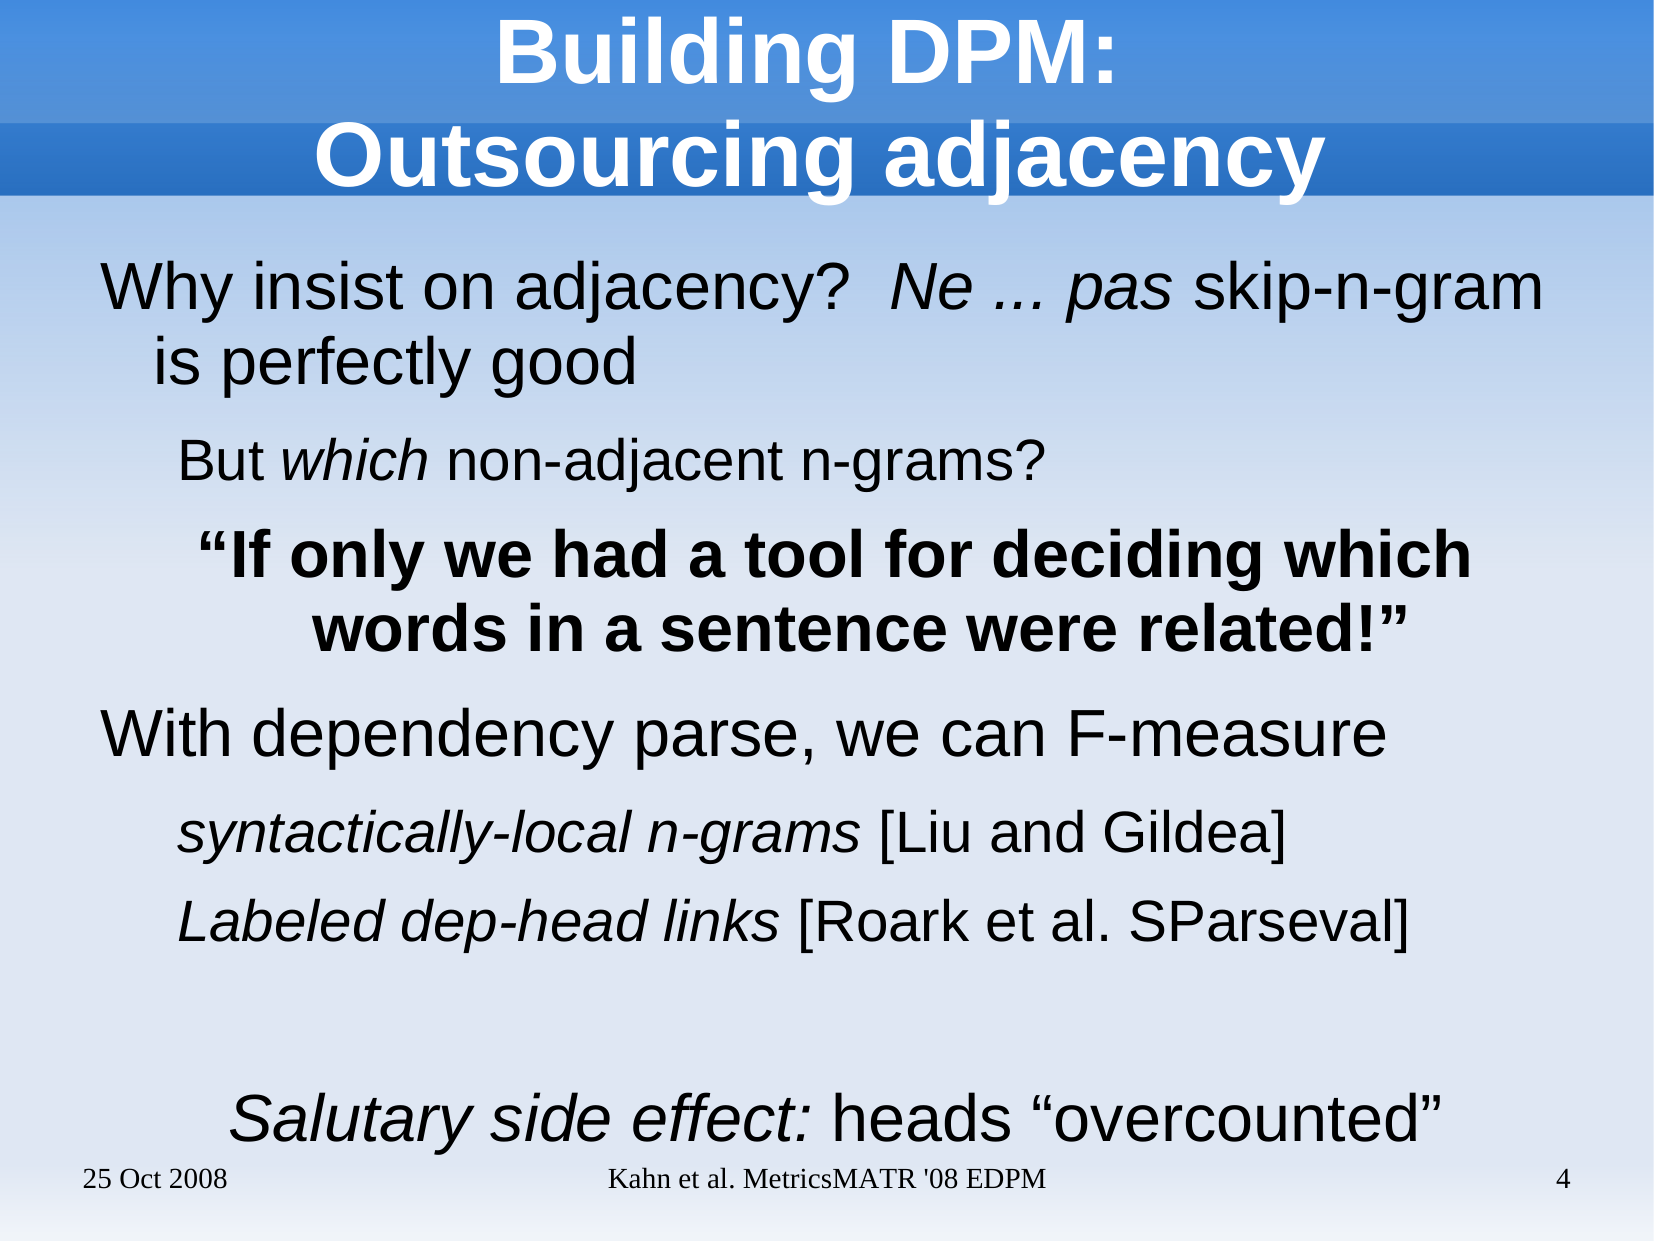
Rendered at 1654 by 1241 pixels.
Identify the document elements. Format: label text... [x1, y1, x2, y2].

title Building DPM: Outsourcing adjacency [76, 1, 1565, 207]
list Why insist on adjacency? Ne ... pas skip-n-gram is perfectly good But which non-adjacent n-grams? “If only we had a tool for deciding which words in a sentence were related!” With dependency parse, we can F-measure syntactically-local n-grams [Liu and Gildea] Labeled dep-head links [Roark et al. SParseval] Salutary side effect: heads “overcounted” [82, 248, 1571, 1157]
picture [0, 0, 1654, 1241]
